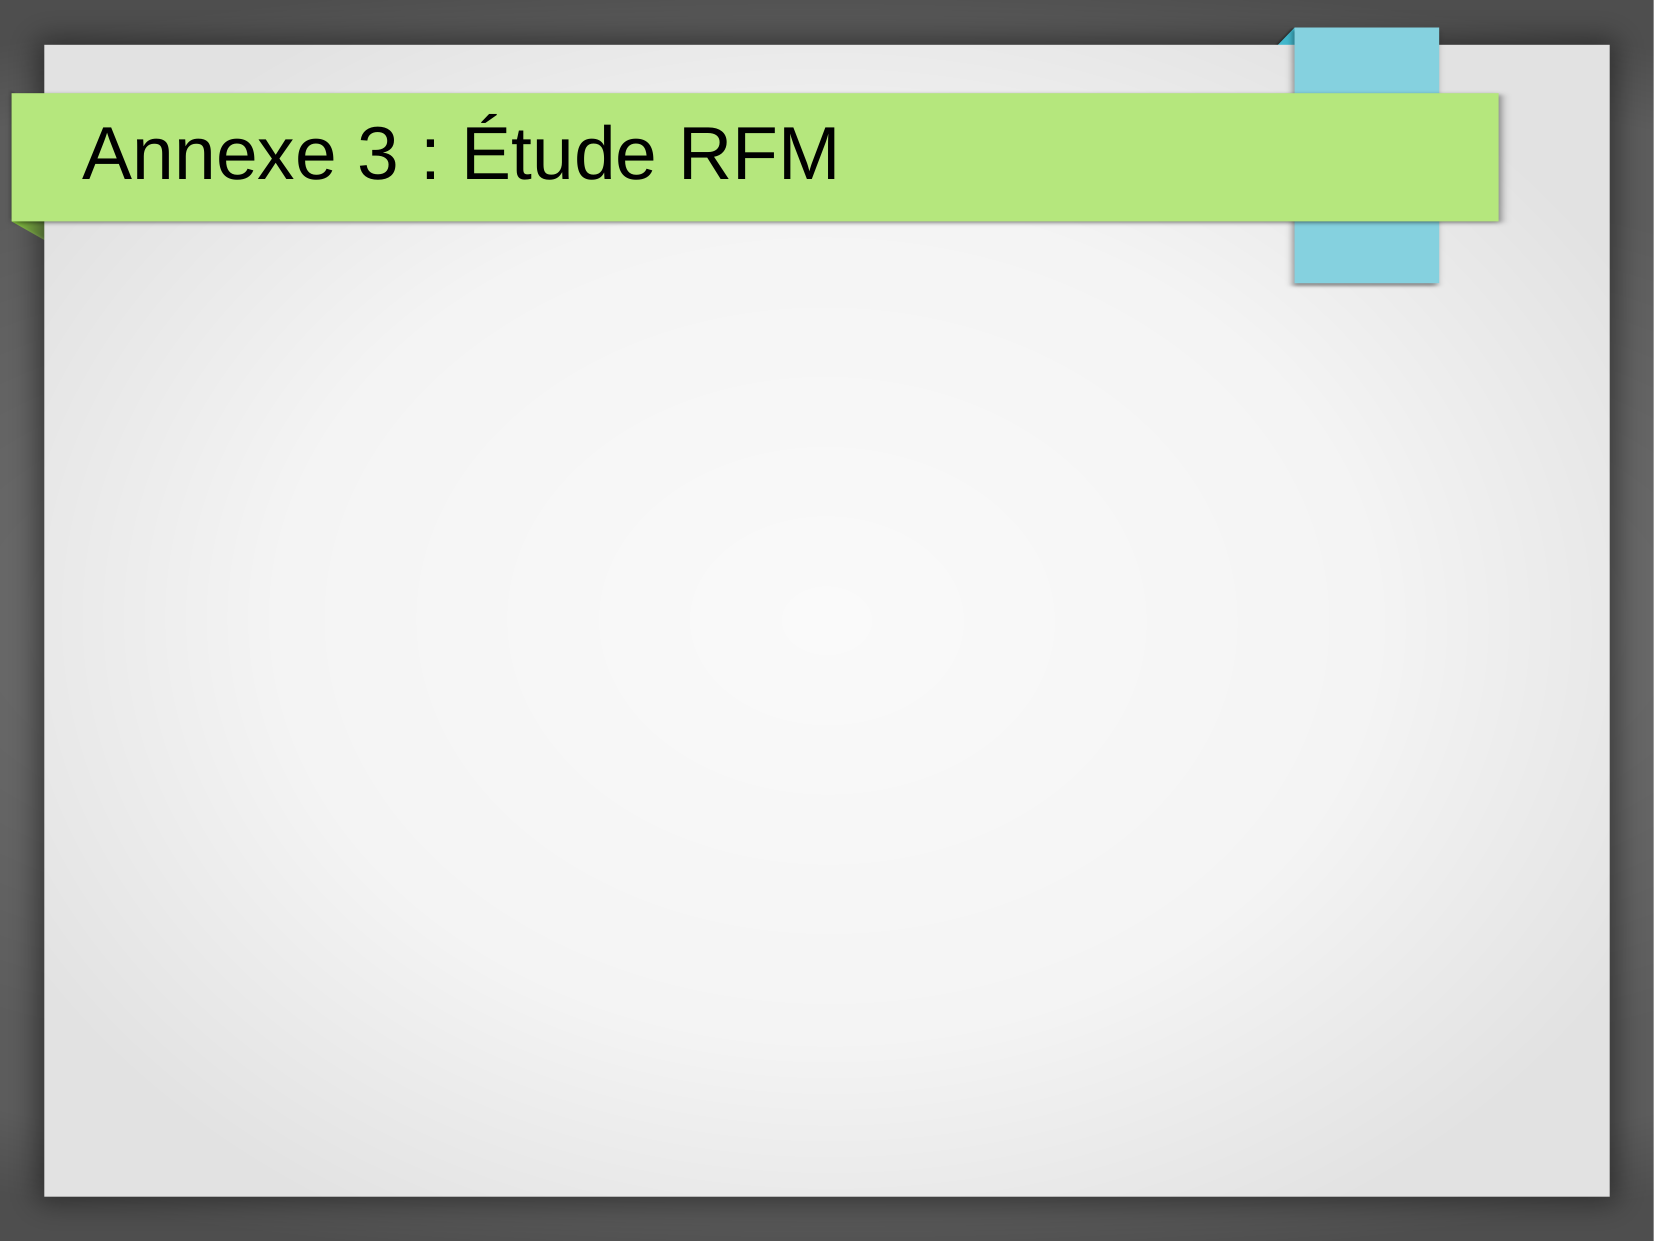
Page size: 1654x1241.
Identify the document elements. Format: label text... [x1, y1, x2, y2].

picture [0, 0, 1654, 1241]
title Annexe 3 : Étude RFM [82, 94, 1477, 213]
